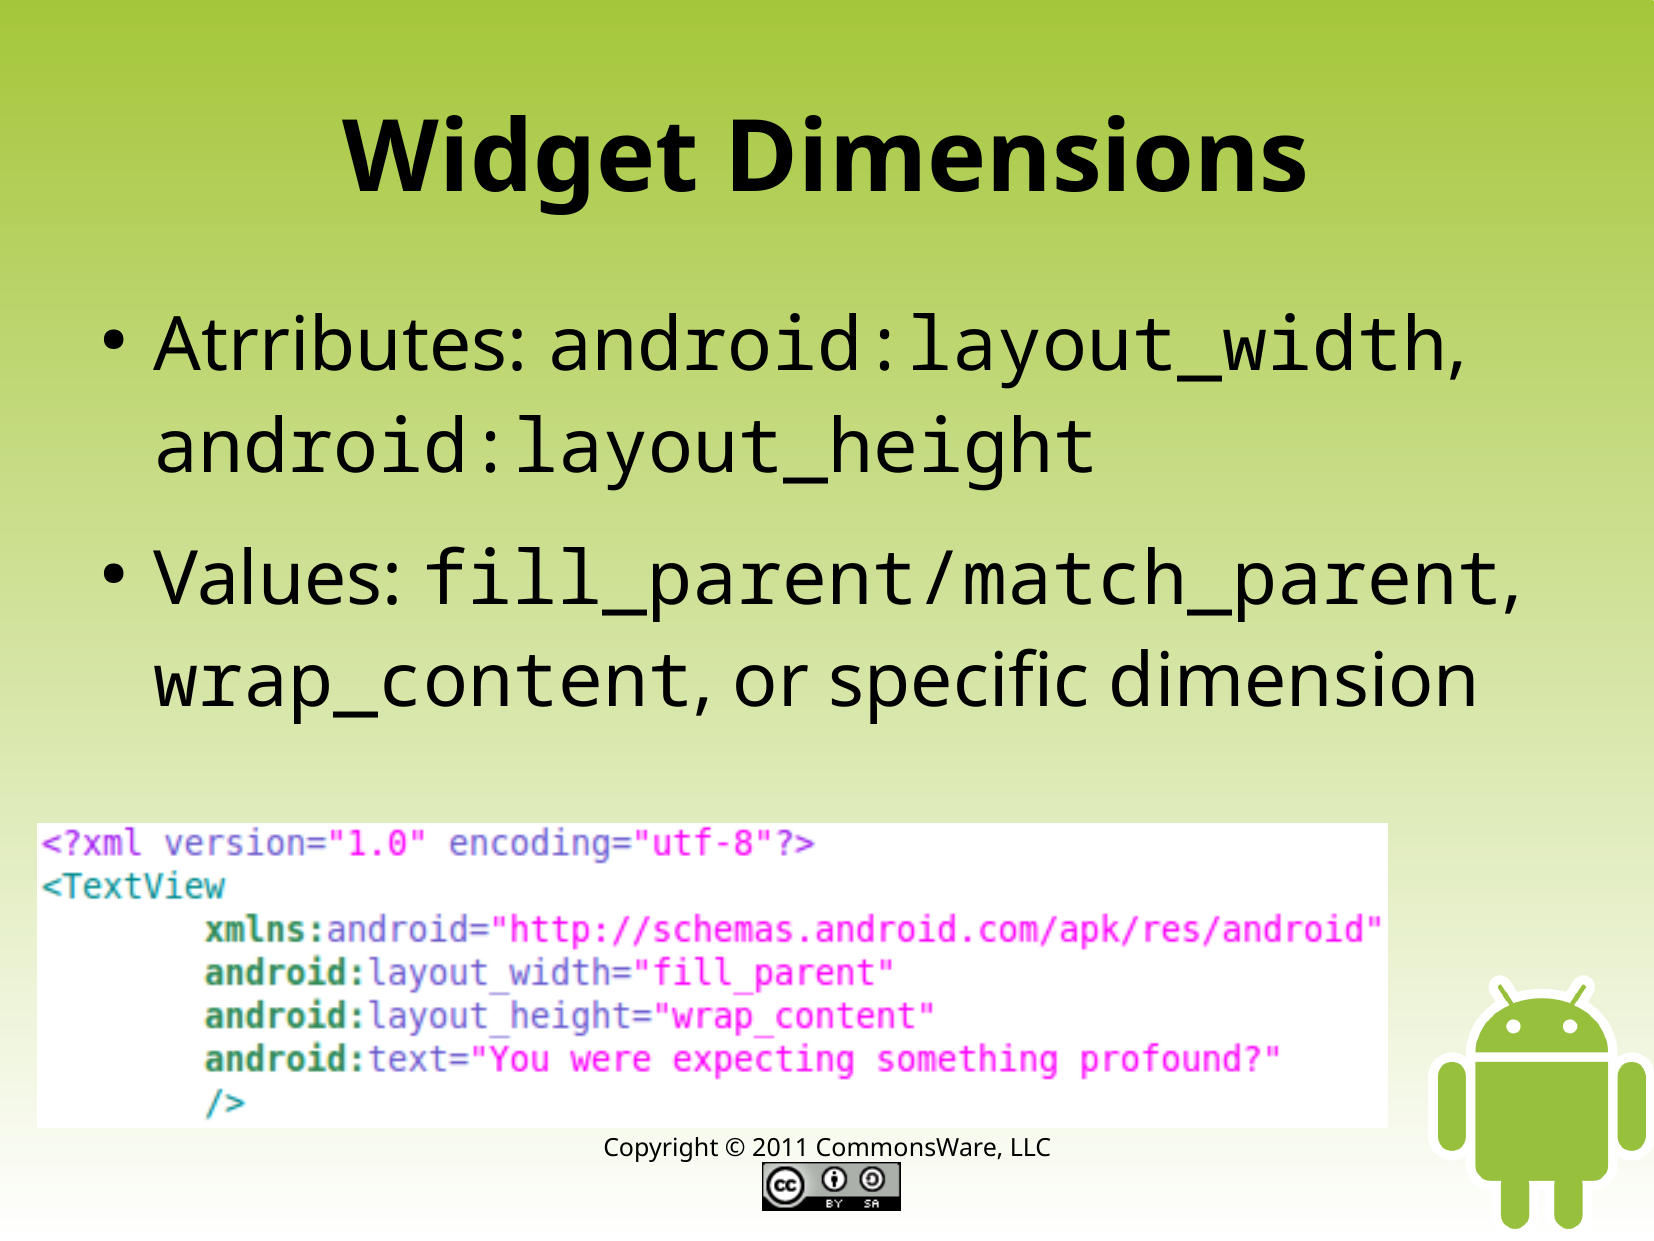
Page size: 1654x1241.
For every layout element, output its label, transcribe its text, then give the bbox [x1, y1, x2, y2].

list Atrributes: android:layout_width, android:layout_height Values: fill_parent/match_parent, wrap_content, or specific dimension [82, 290, 1571, 683]
picture [1428, 975, 1654, 1238]
picture [762, 1162, 901, 1211]
title Widget Dimensions [82, 49, 1571, 257]
picture [37, 823, 1388, 1128]
